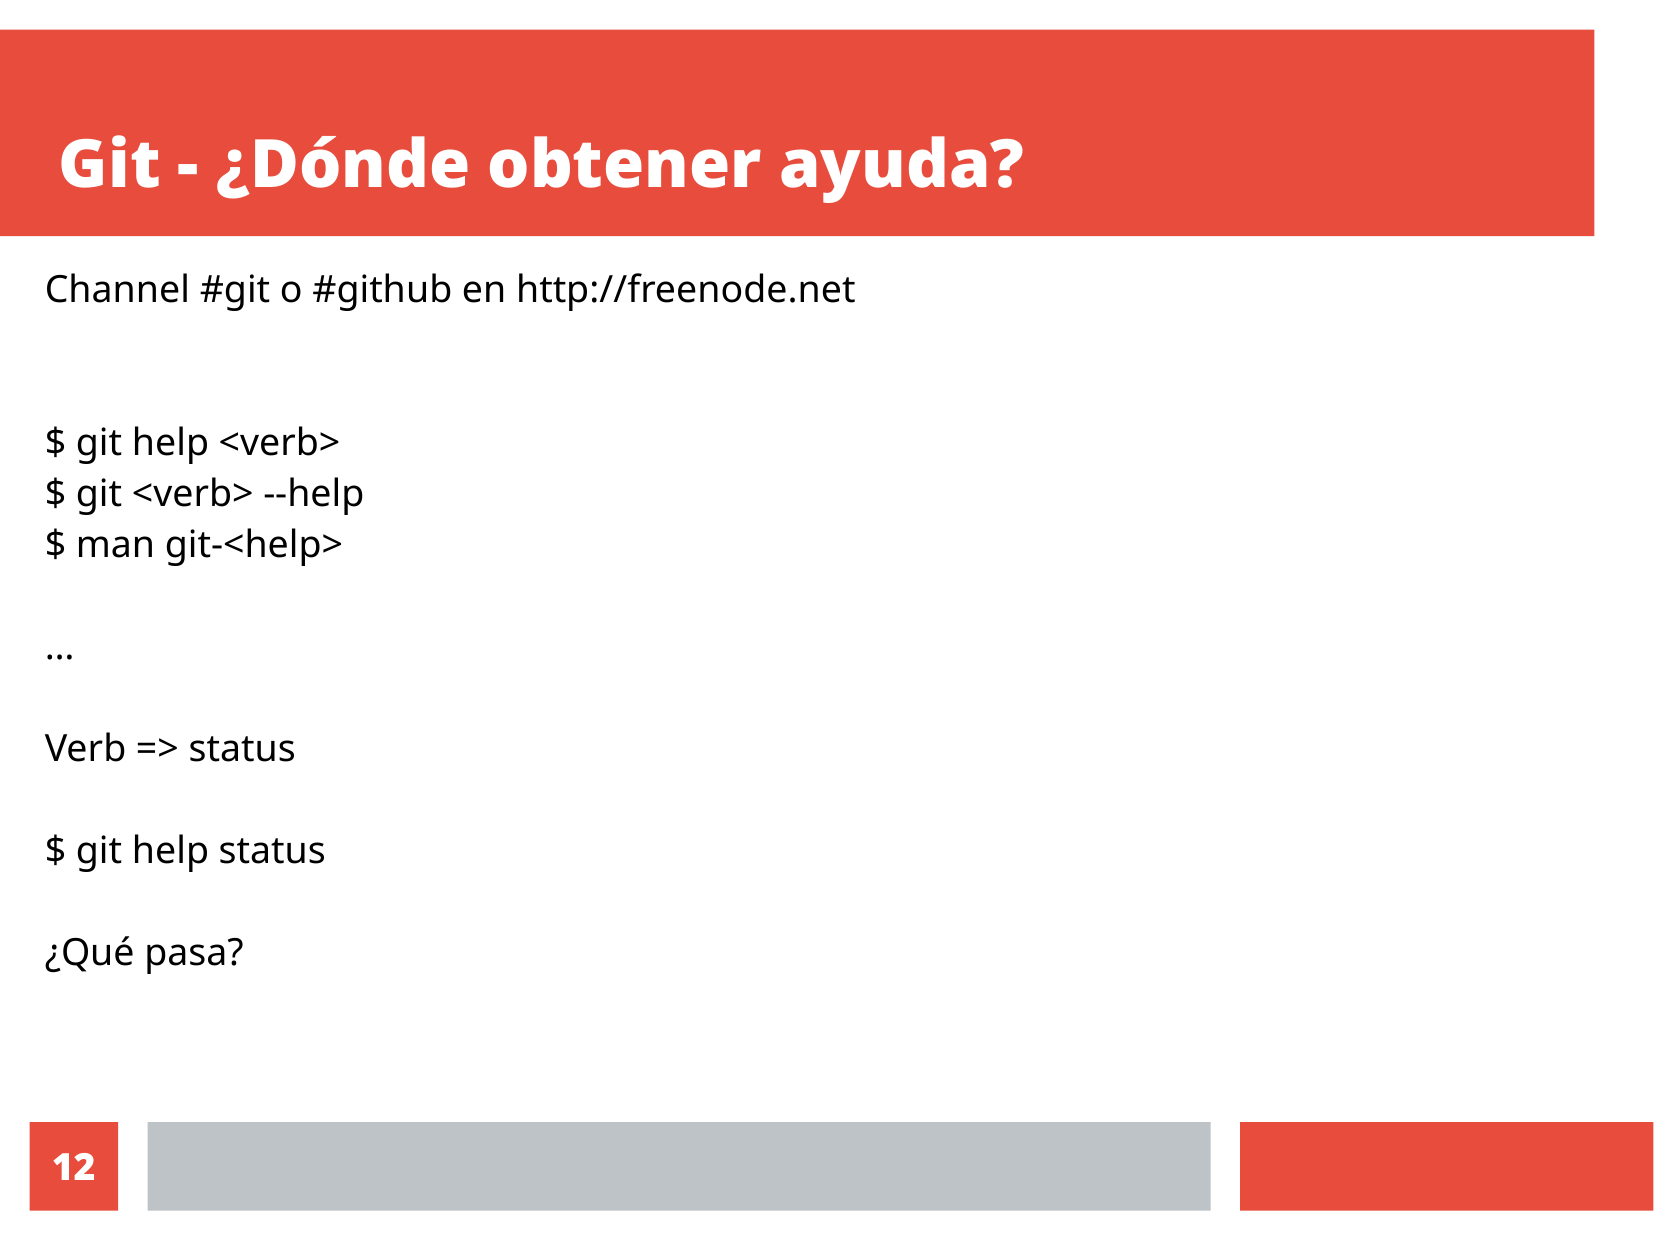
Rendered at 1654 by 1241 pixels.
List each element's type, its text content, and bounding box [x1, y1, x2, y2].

title Git - ¿Dónde obtener ayuda? [59, 59, 1595, 207]
text_box Channel #git o #github en http://freenode.net $ git help <verb> $ git <verb> --help $ man git-<help> … Verb => status $ git help status ¿Qué pasa? [30, 255, 1591, 1220]
